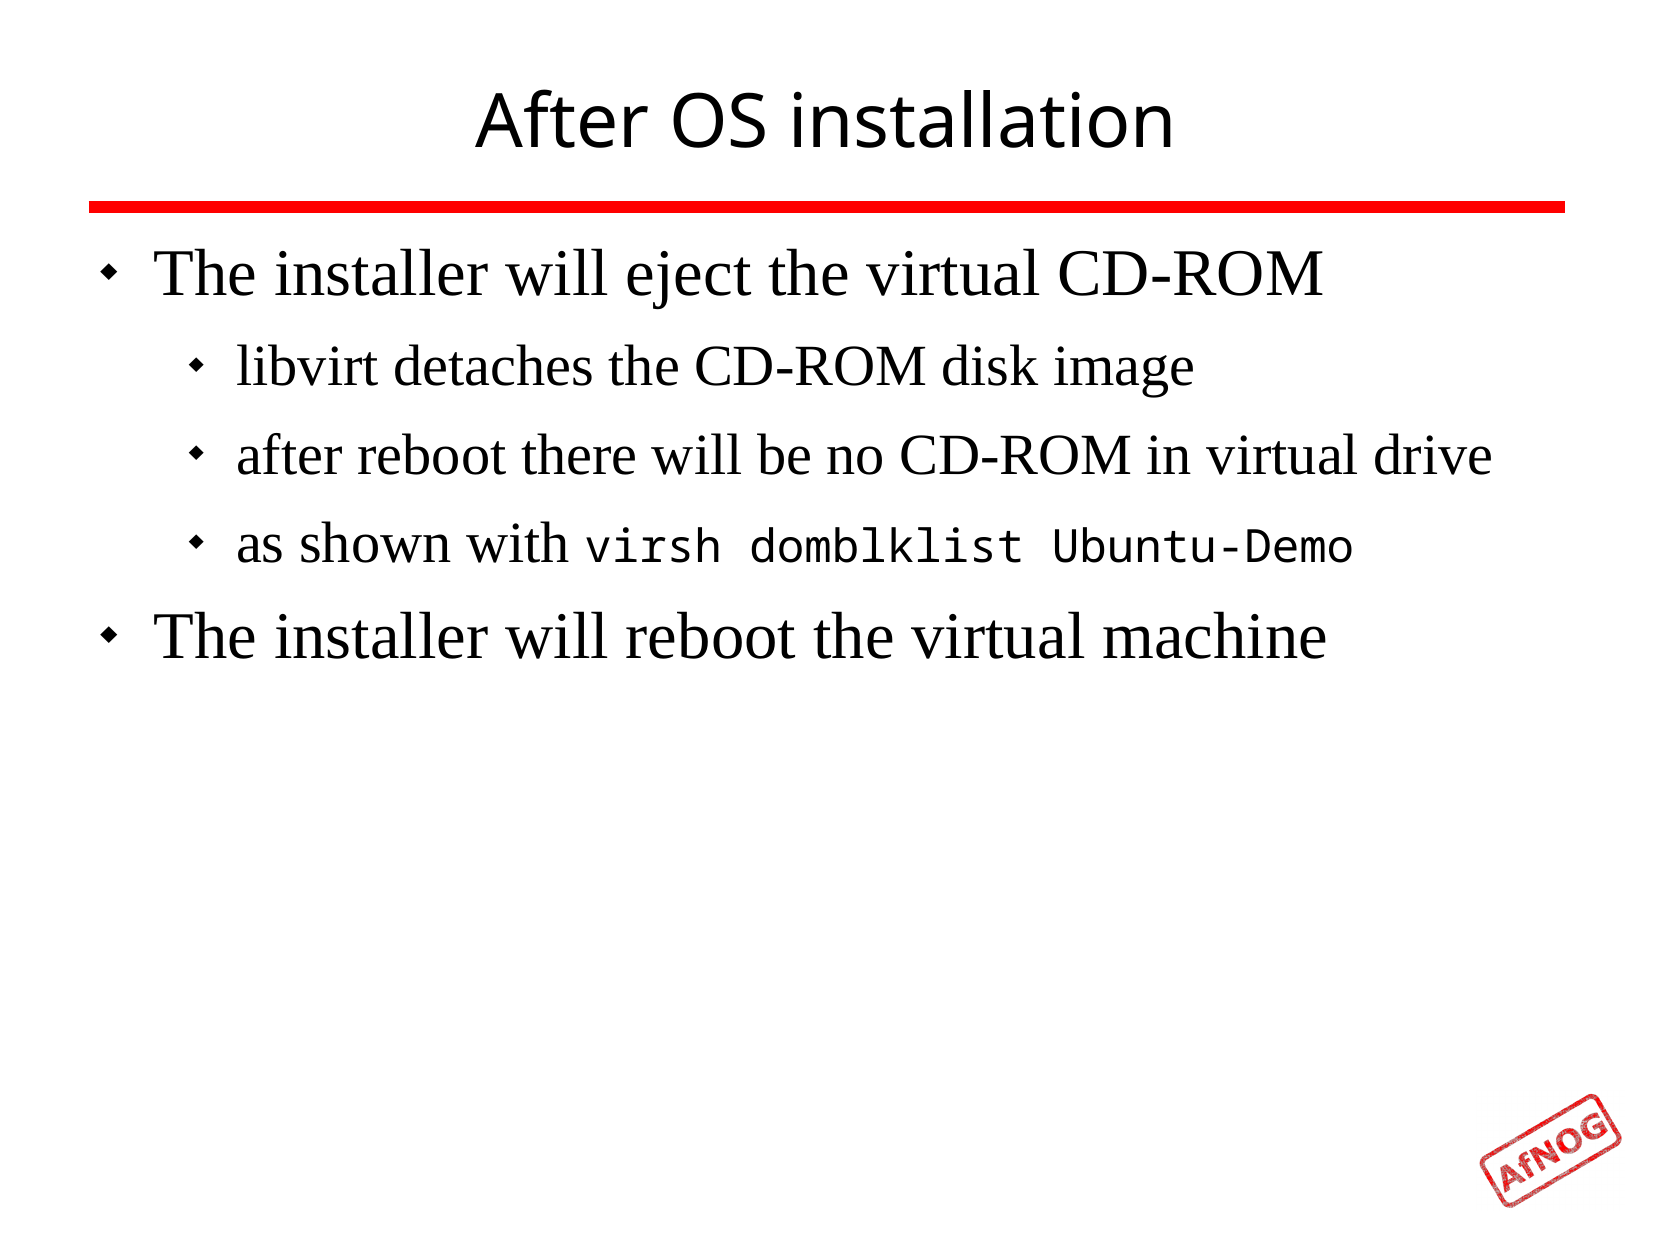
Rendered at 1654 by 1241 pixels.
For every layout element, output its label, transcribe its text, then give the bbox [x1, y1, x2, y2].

title After OS installation [82, 74, 1571, 162]
picture [1476, 1090, 1625, 1211]
list The installer will eject the virtual CD-ROM libvirt detaches the CD-ROM disk image after reboot there will be no CD-ROM in virtual drive as shown with virsh domblklist Ubuntu-Demo The installer will reboot the virtual machine [82, 236, 1571, 1152]
